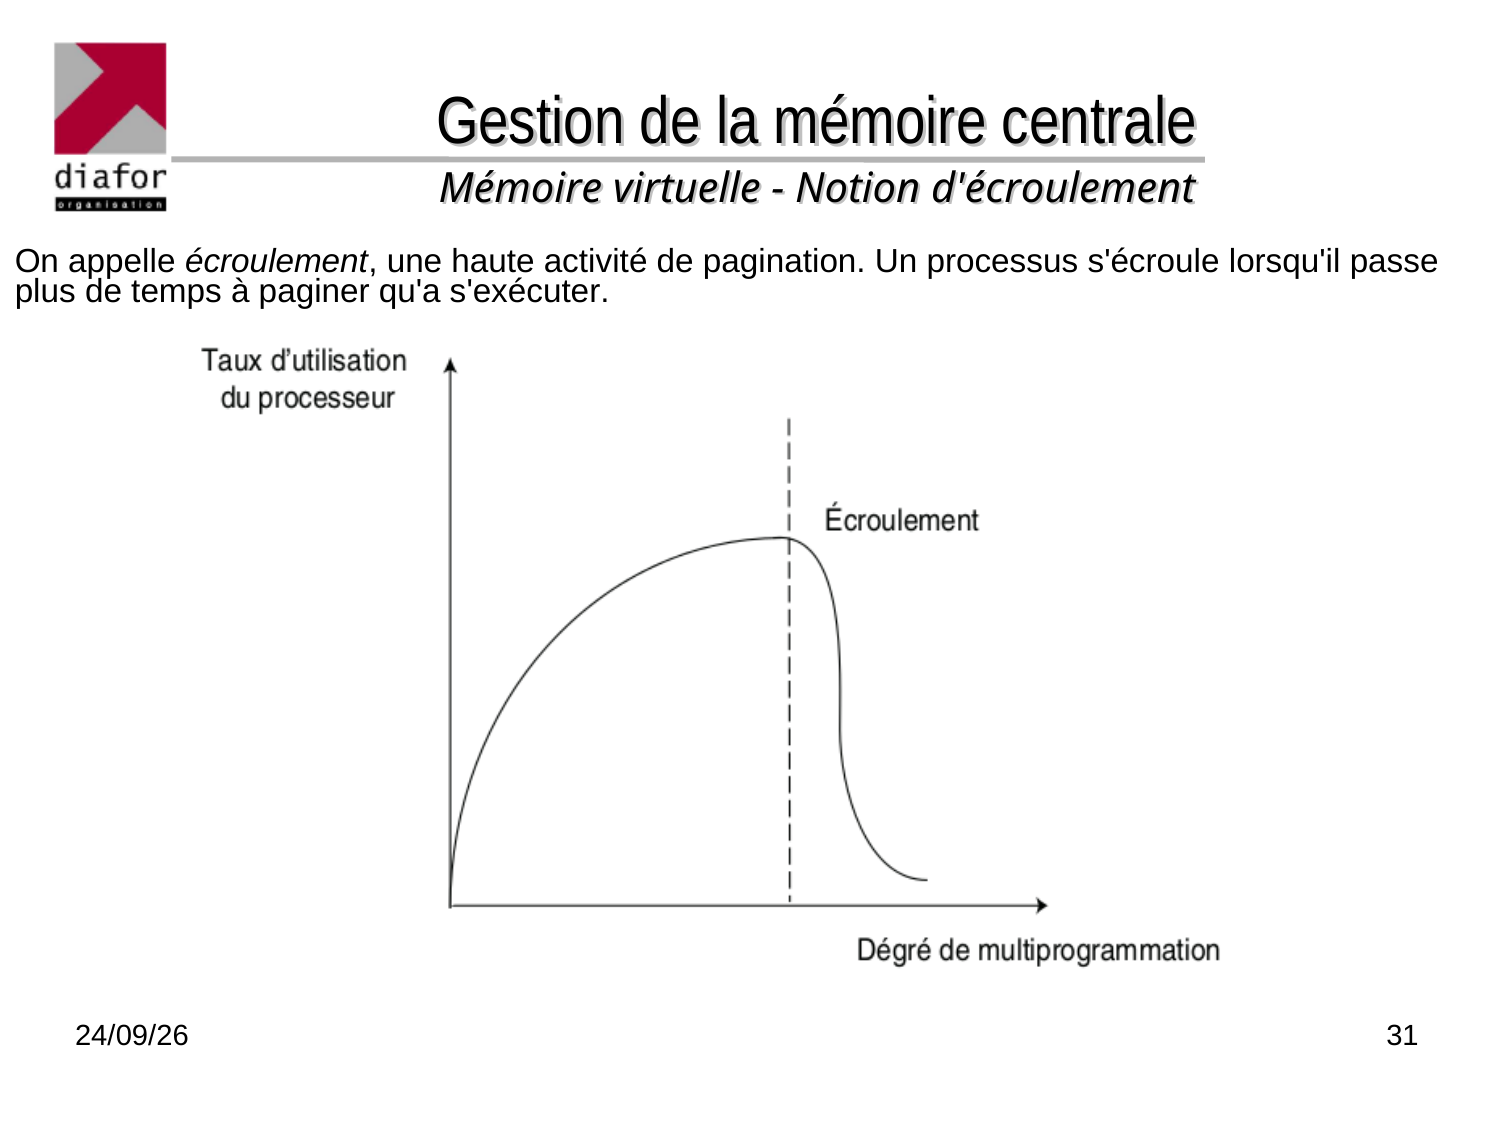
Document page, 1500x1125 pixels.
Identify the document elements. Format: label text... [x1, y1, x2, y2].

text_box On appelle écroulement, une haute activité de pagination. Un processus s'écroule lorsqu'il passe plus de temps à paginer qu'a s'exécuter. [0, 240, 1465, 316]
title Gestion de la mémoire centrale Mémoire virtuelle - Notion d'écroulement [133, 45, 1500, 250]
picture [184, 324, 1241, 975]
picture [53, 42, 168, 213]
